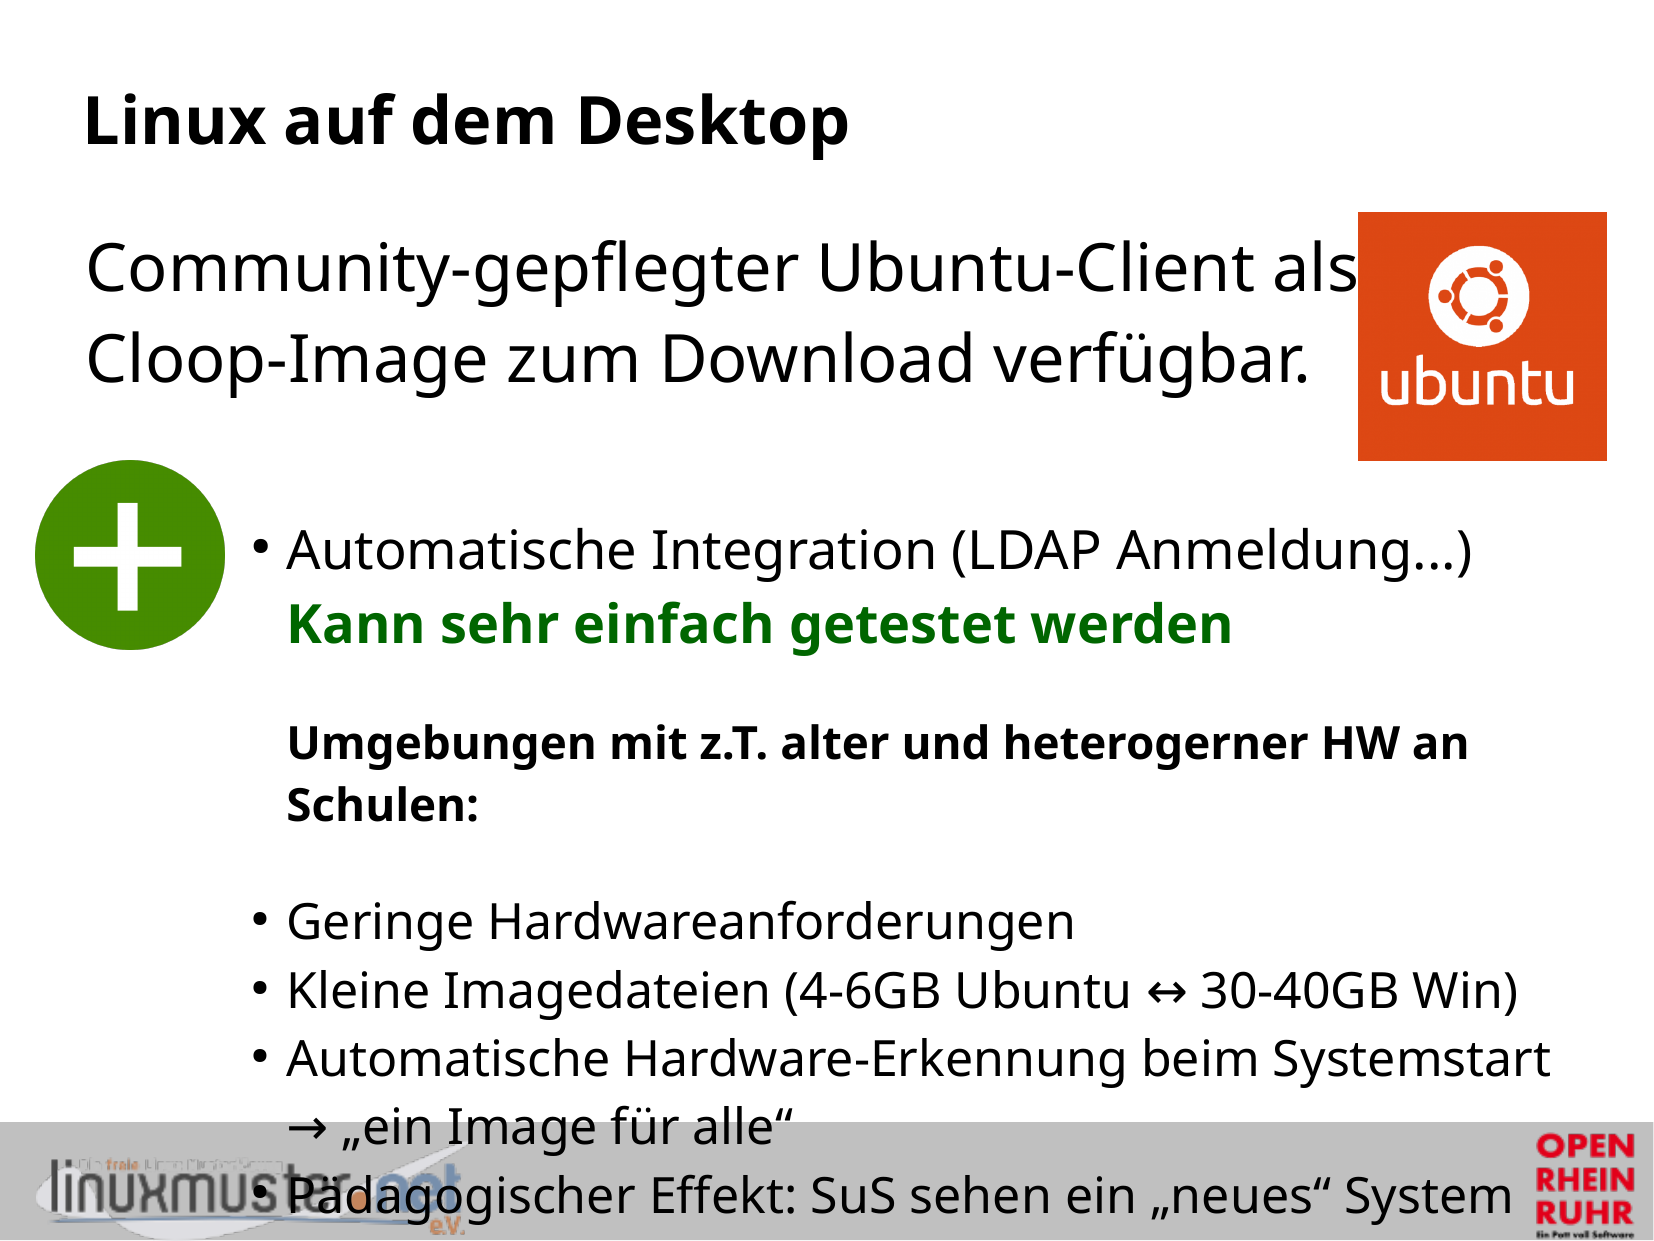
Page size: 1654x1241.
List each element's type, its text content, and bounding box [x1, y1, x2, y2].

picture [35, 460, 225, 650]
picture [1358, 212, 1607, 461]
picture [1535, 1131, 1636, 1241]
title Linux auf dem Desktop [82, 49, 1571, 189]
text_box Community-gepflegter Ubuntu-Client als Cloop-Image zum Download verfügbar. [70, 213, 1333, 378]
picture [36, 1140, 473, 1241]
text_box Automatische Integration (LDAP Anmeldung...) Kann sehr einfach getestet werden Umgebungen mit z.T. alter und heterogerner HW an Schulen: Geringe Hardwareanforderungen Kleine Imagedateien (4-6GB Ubuntu ↔ 30-40GB Win) Automatische Hardware-Erkennung beim Systemstart → „ein Image für alle“ Pädagogischer Effekt: SuS sehen ein „neues“ System [236, 503, 1607, 1111]
